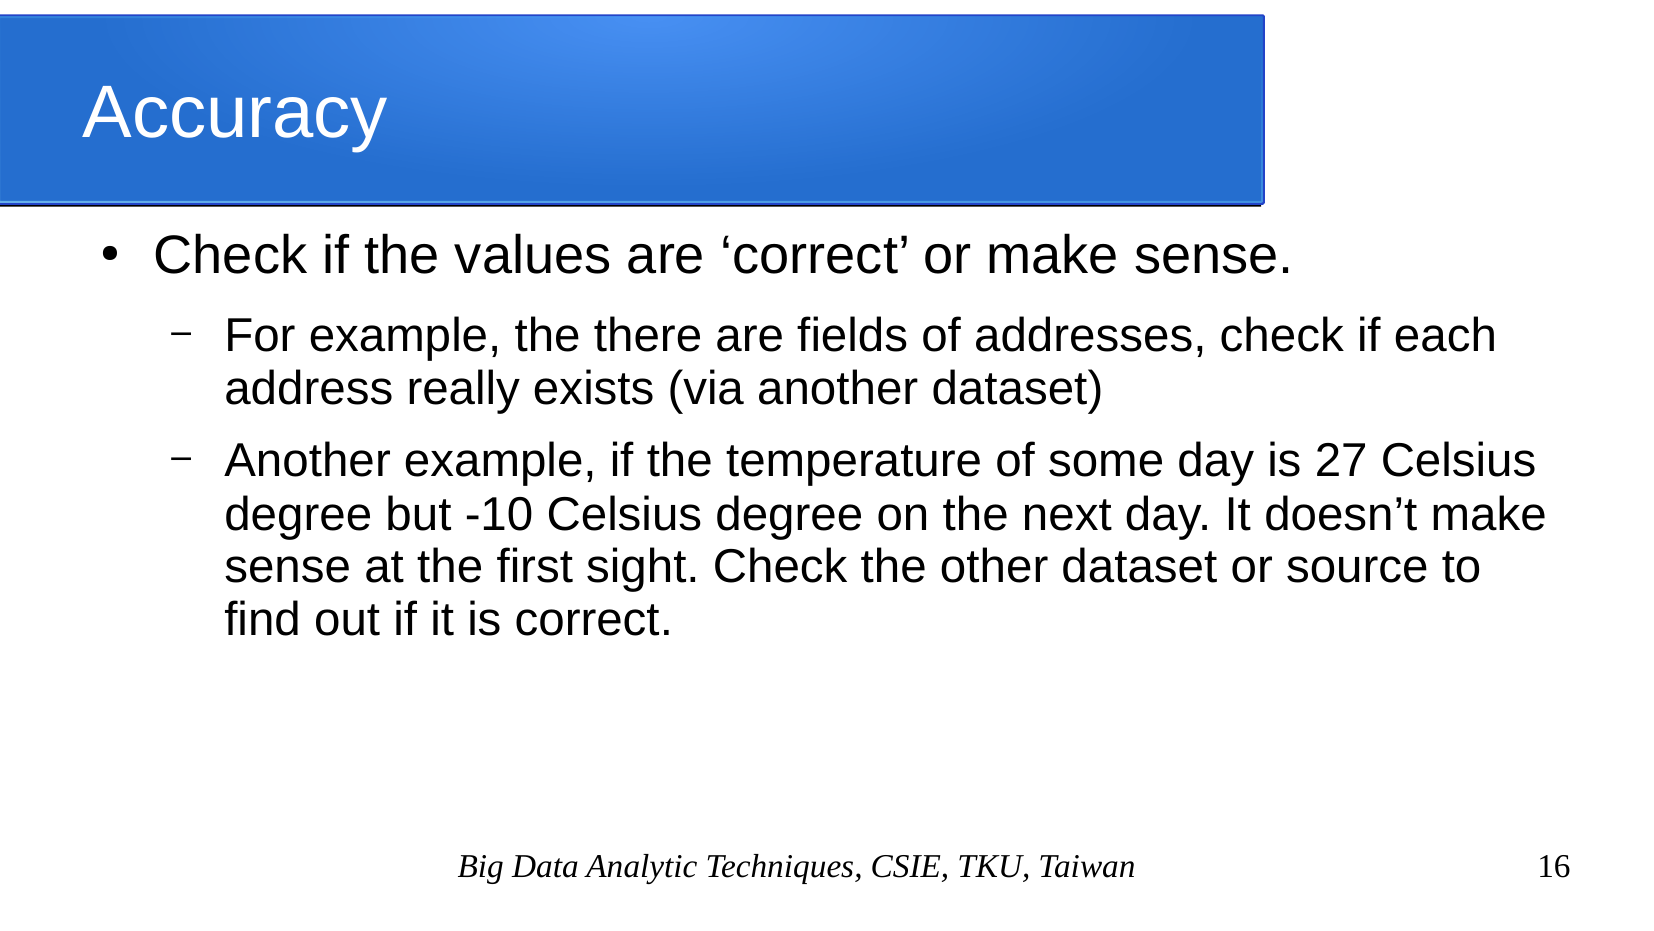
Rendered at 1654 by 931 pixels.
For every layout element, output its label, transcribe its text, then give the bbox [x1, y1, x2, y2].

title Accuracy [82, 35, 1235, 189]
list Check if the values are ‘correct’ or make sense. For example, the there are fields of addresses, check if each address really exists (via another dataset) Another example, if the temperature of some day is 27 Celsius degree but -10 Celsius degree on the next day. It doesn’t make sense at the first sight. Check the other dataset or source to find out if it is correct. [82, 224, 1571, 764]
